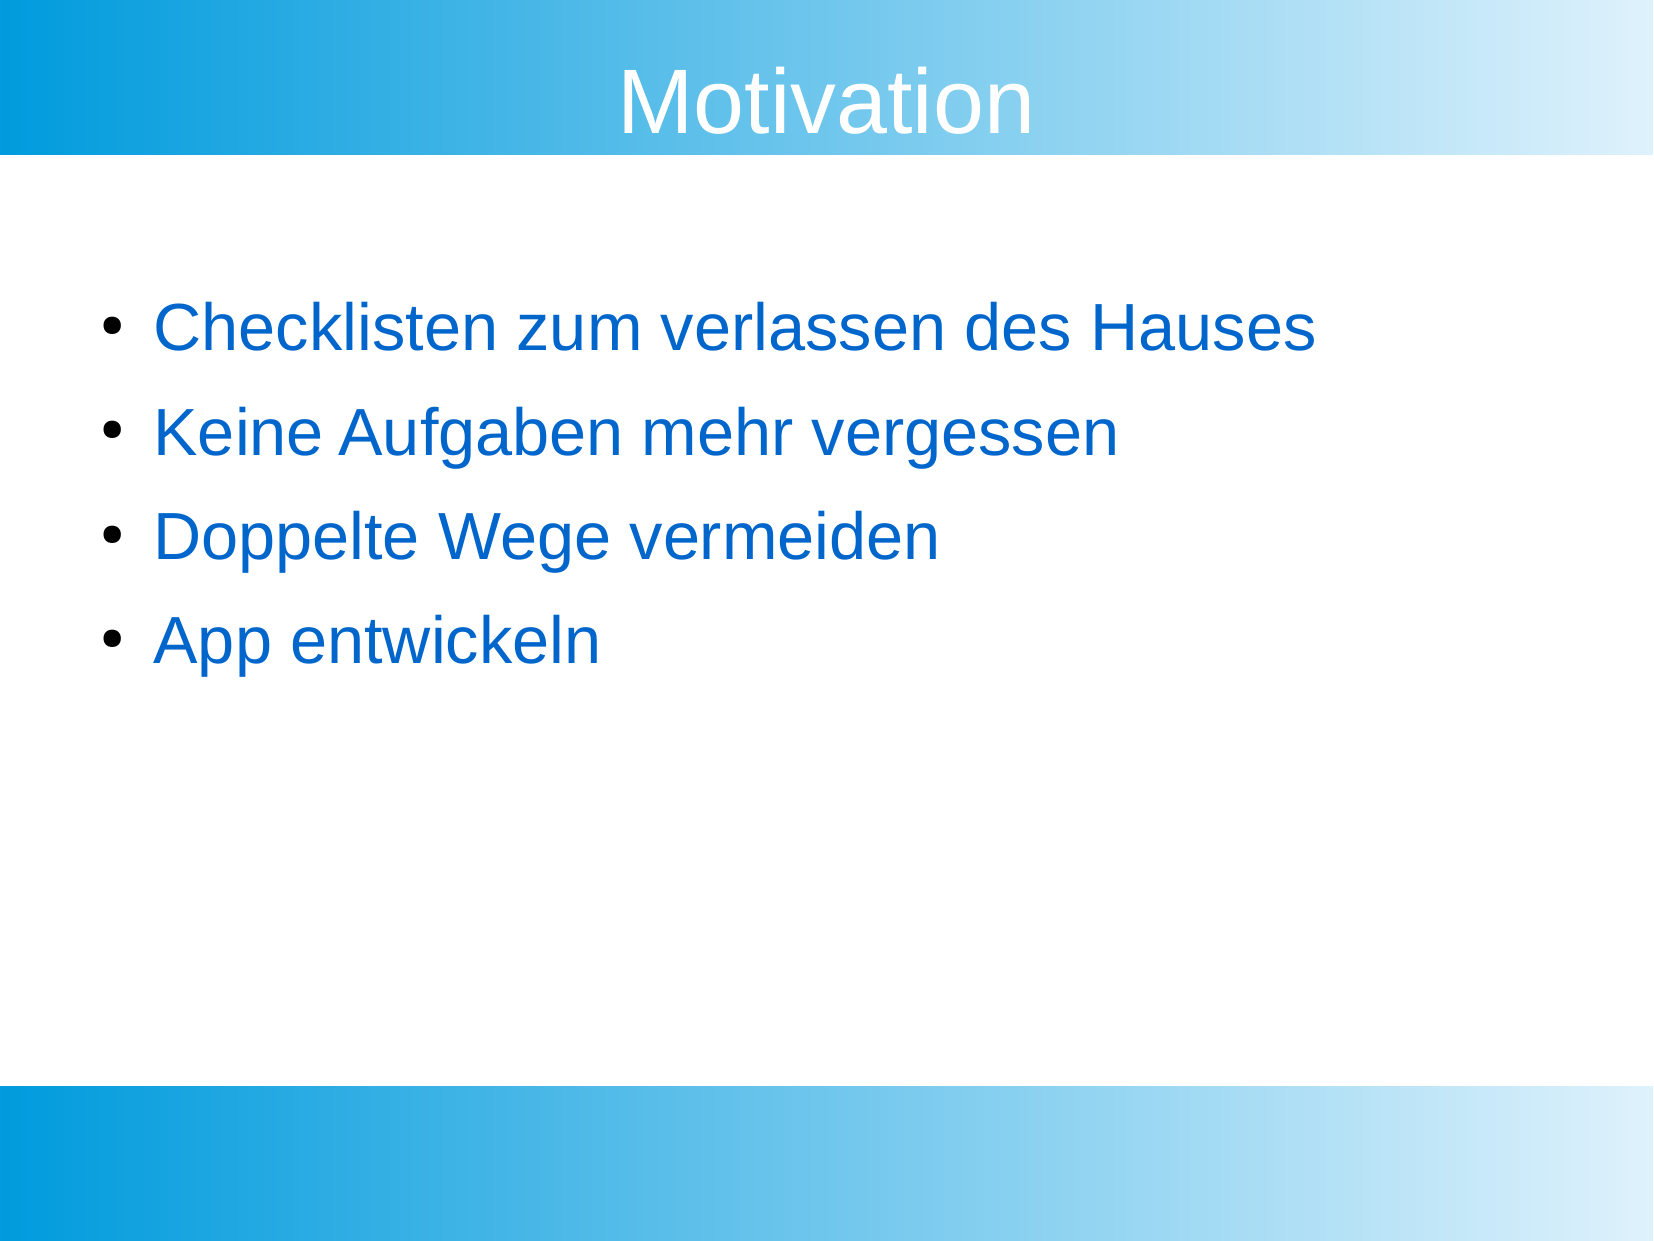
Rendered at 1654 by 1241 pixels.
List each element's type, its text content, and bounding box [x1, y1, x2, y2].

title Motivation [82, 49, 1571, 155]
list Checklisten zum verlassen des Hauses Keine Aufgaben mehr vergessen Doppelte Wege vermeiden App entwickeln [82, 290, 1571, 1010]
